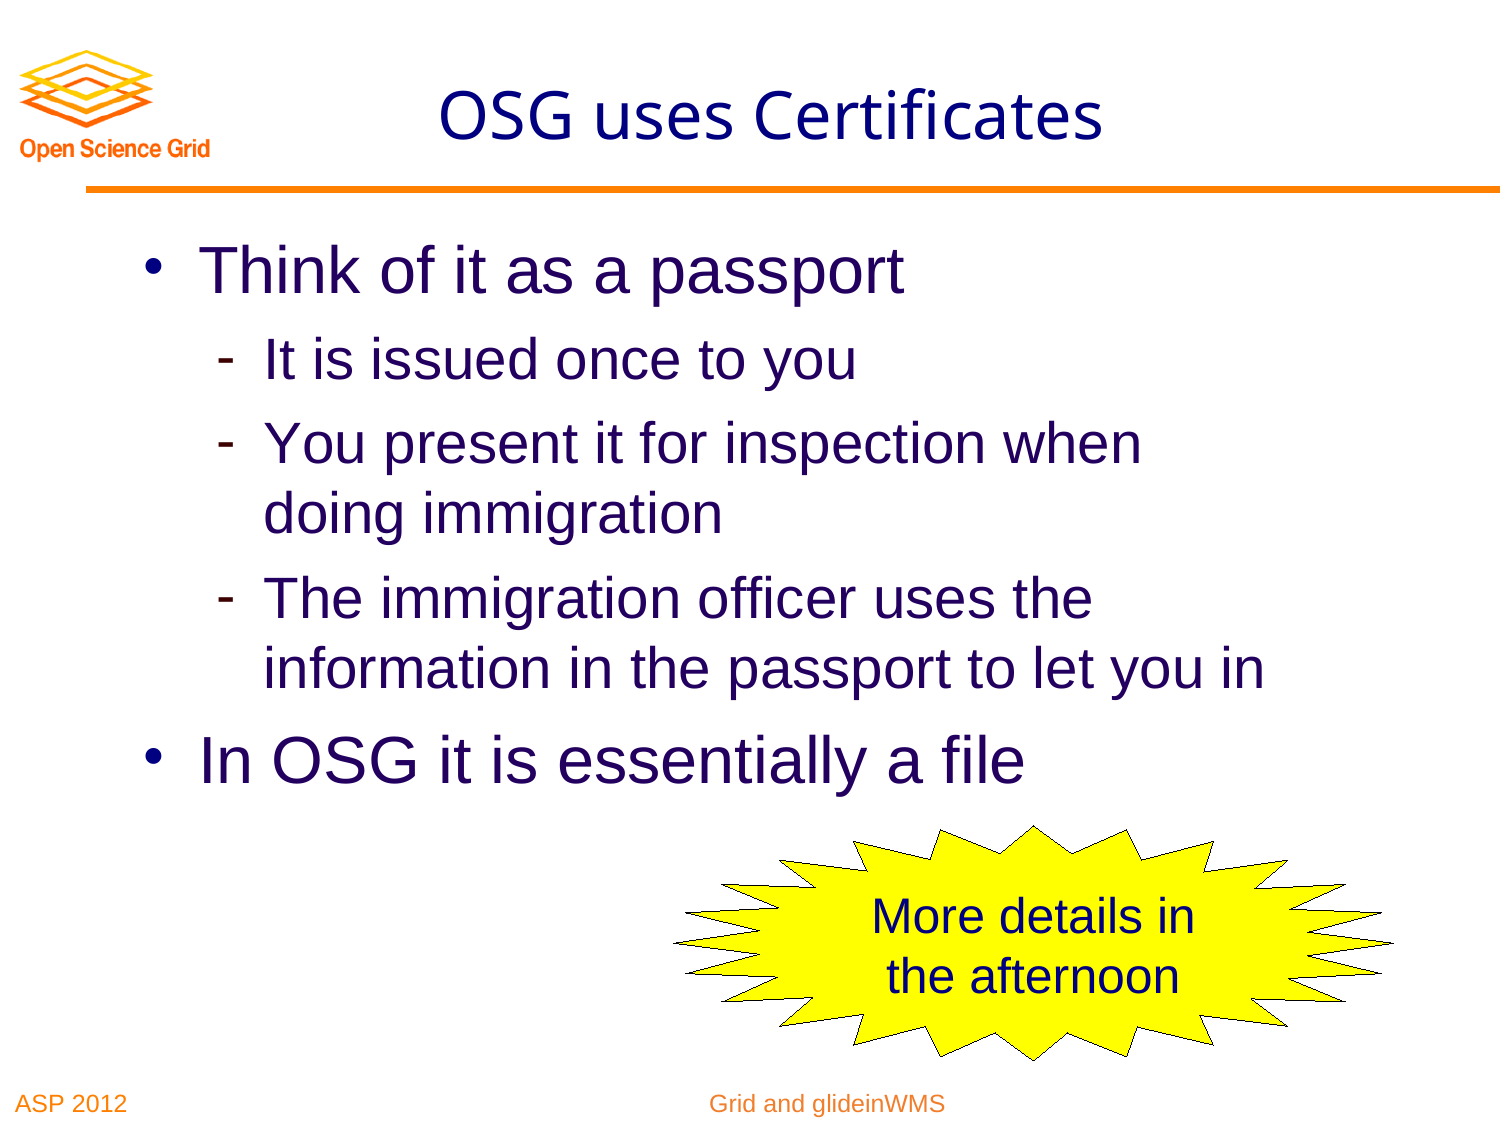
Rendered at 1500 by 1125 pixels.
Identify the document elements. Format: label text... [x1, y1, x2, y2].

picture [0, 27, 201, 179]
list Think of it as a passport It is issued once to you You present it for inspection when doing immigration The immigration officer uses the information in the passport to let you in In OSG it is essentially a file [127, 218, 1403, 962]
text_box More details in the afternoon [673, 825, 1394, 1061]
title OSG uses Certificates [201, 18, 1342, 207]
